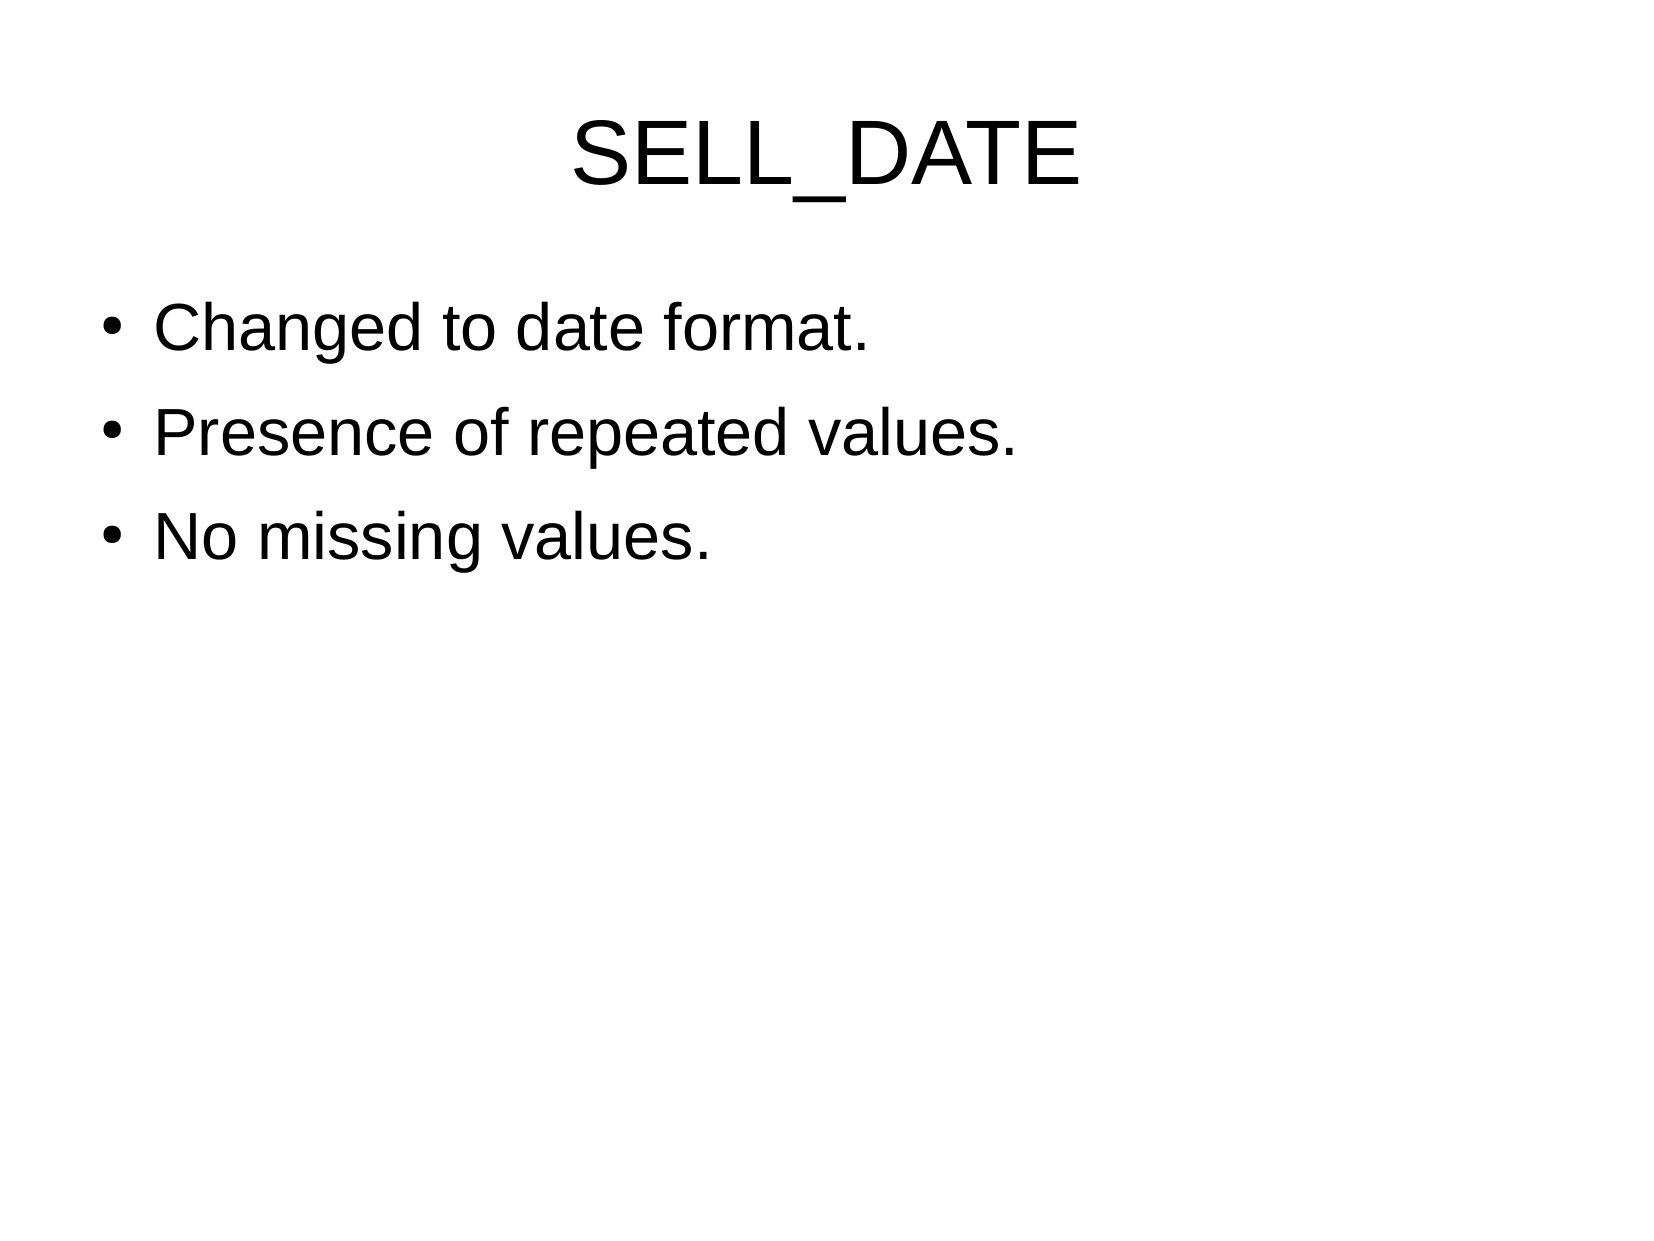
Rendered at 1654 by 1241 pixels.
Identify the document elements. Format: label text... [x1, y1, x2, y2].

list Changed to date format. Presence of repeated values. No missing values. [82, 290, 1571, 1010]
title SELL_DATE [82, 49, 1571, 257]
